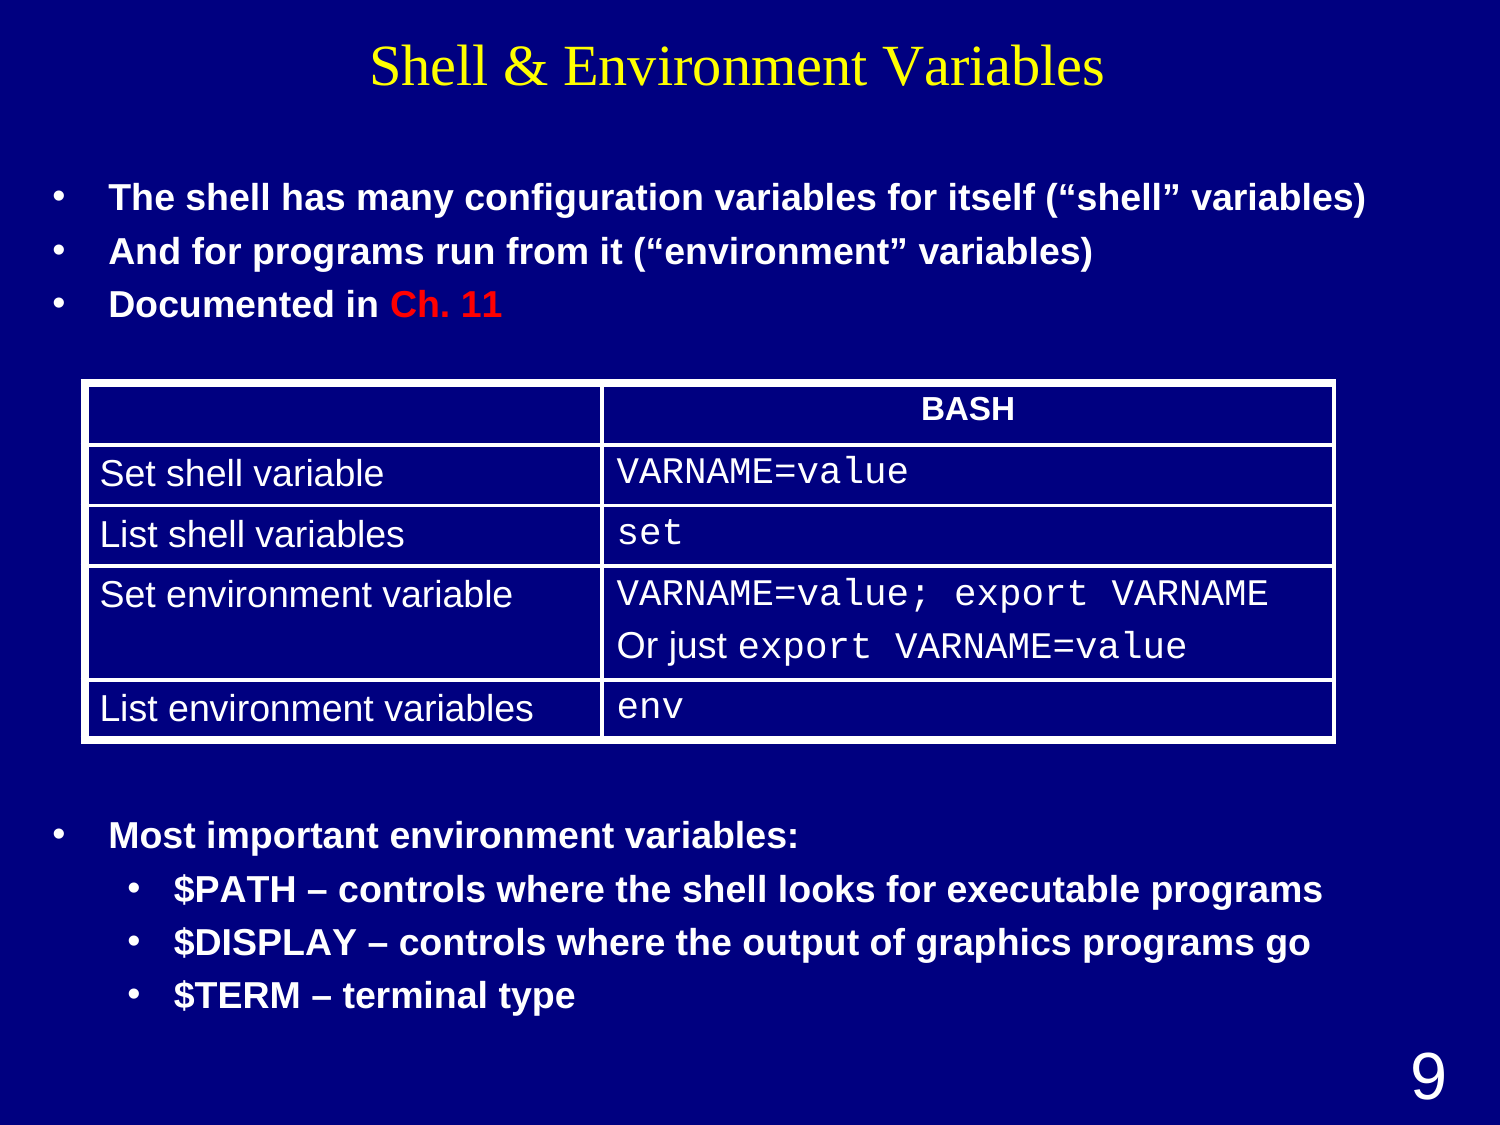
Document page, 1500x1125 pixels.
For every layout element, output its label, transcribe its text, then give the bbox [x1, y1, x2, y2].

table_cell Set environment variable [89, 568, 600, 678]
table_cell env [604, 682, 1332, 736]
list The shell has many configuration variables for itself (“shell” variables) And for programs run from it (“environment” variables) Documented in Ch. 11 [37, 137, 1500, 413]
table_cell List environment variables [89, 682, 600, 736]
table_header BASH [604, 387, 1332, 443]
table_header [89, 387, 600, 443]
text_box Most important environment variables: $PATH – controls where the shell looks for executable programs $DISPLAY – controls where the output of graphics programs go $TERM – terminal type [37, 775, 1500, 976]
table_cell VARNAME=value; export VARNAME Or just export VARNAME=value [604, 568, 1332, 678]
table_cell List shell variables [89, 507, 600, 564]
table_cell set [604, 507, 1332, 564]
table_cell Set shell variable [89, 447, 600, 504]
title Shell & Environment Variables [99, 19, 1375, 106]
table_cell VARNAME=value [604, 447, 1332, 504]
